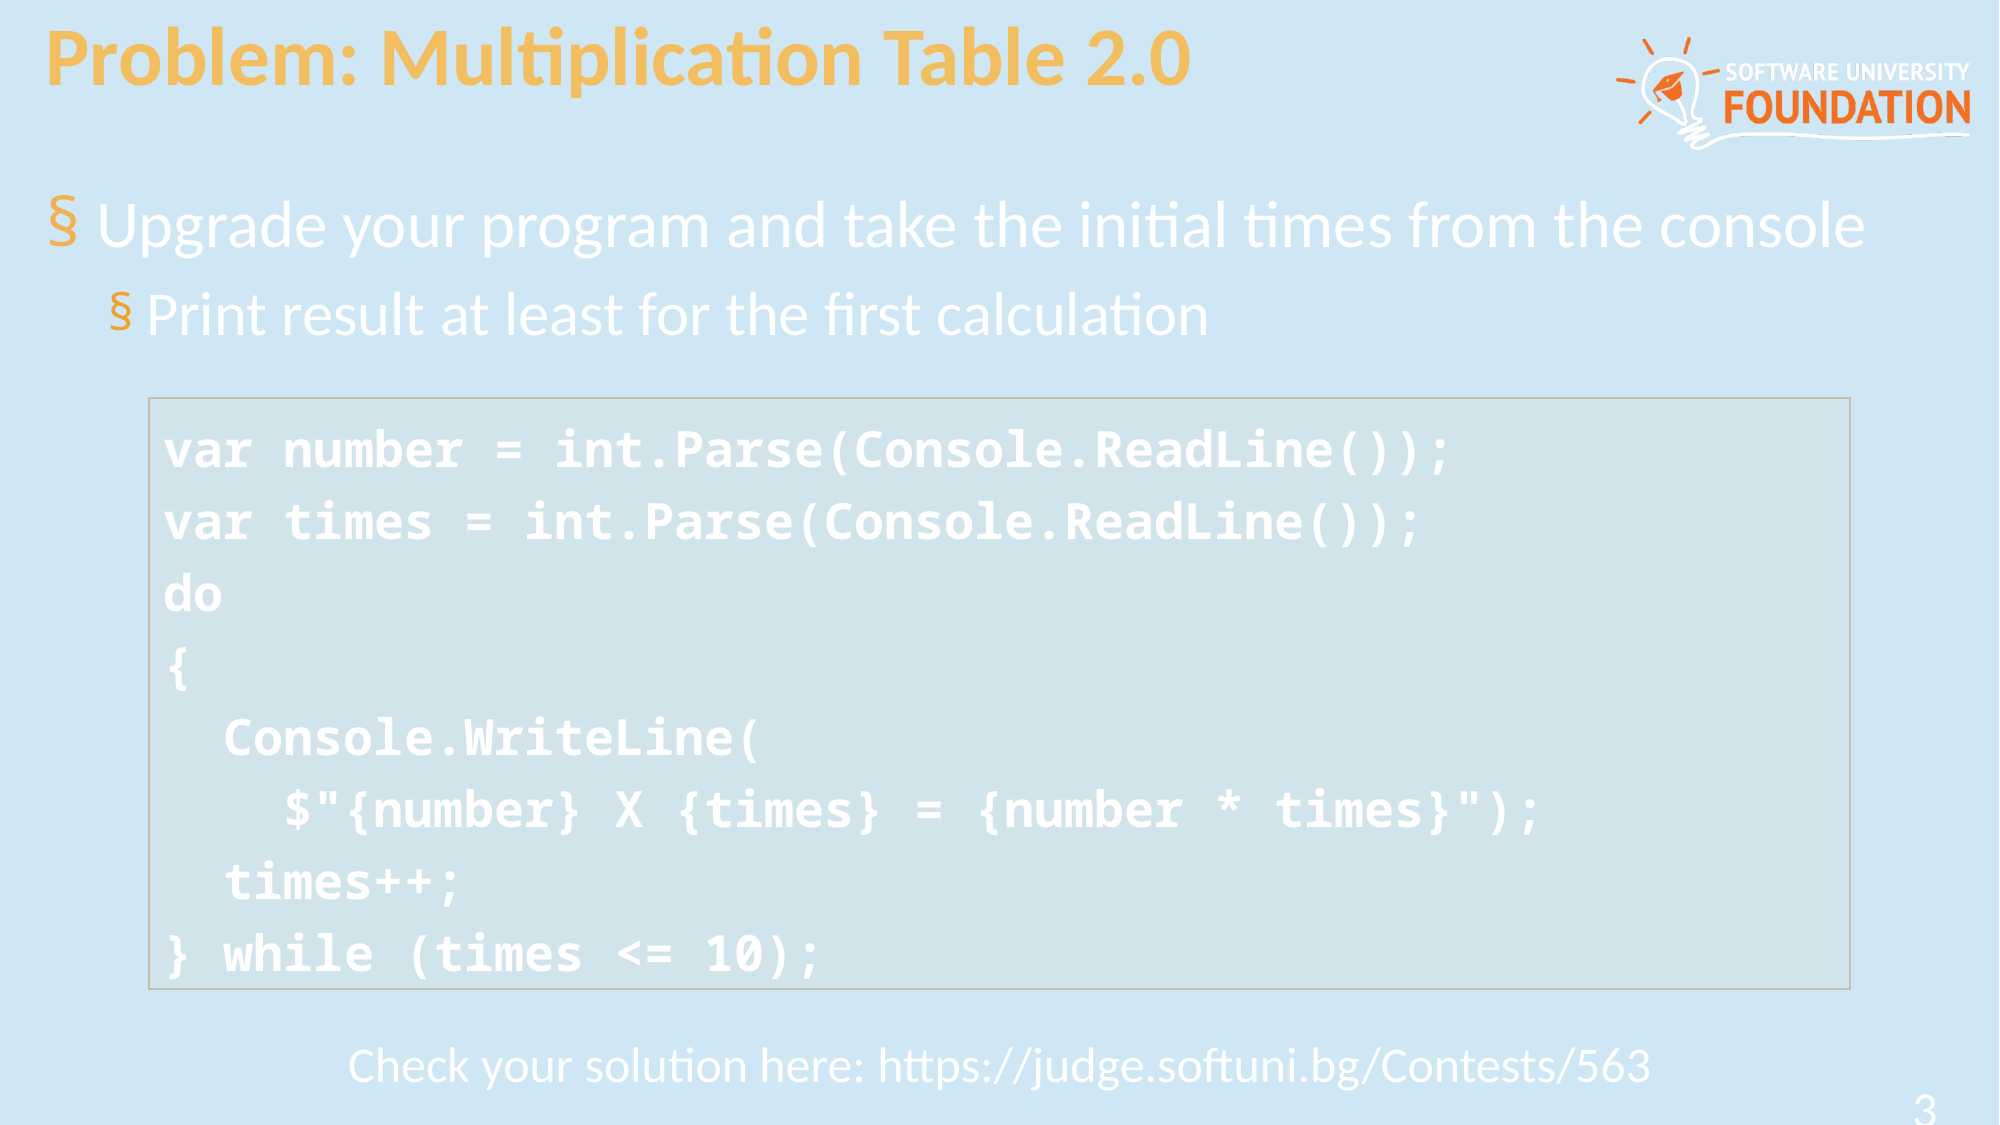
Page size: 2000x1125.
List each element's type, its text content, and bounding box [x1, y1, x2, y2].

text_box Check your solution here: https://judge.softuni.bg/Contests/563 [149, 1024, 1850, 1100]
picture [1612, 37, 1970, 163]
text_box var number = int.Parse(Console.ReadLine()); var times = int.Parse(Console.ReadLine()); do { Console.WriteLine( $"{number} X {times} = {number * times}"); times++; } while (times <= 10); [149, 397, 1850, 989]
list Upgrade your program and take the initial times from the console Print result at least for the first calculation [31, 173, 1968, 388]
title Problem: Multiplication Table 2.0 [30, 6, 1602, 189]
slide_number <number> [1897, 1070, 1968, 1103]
